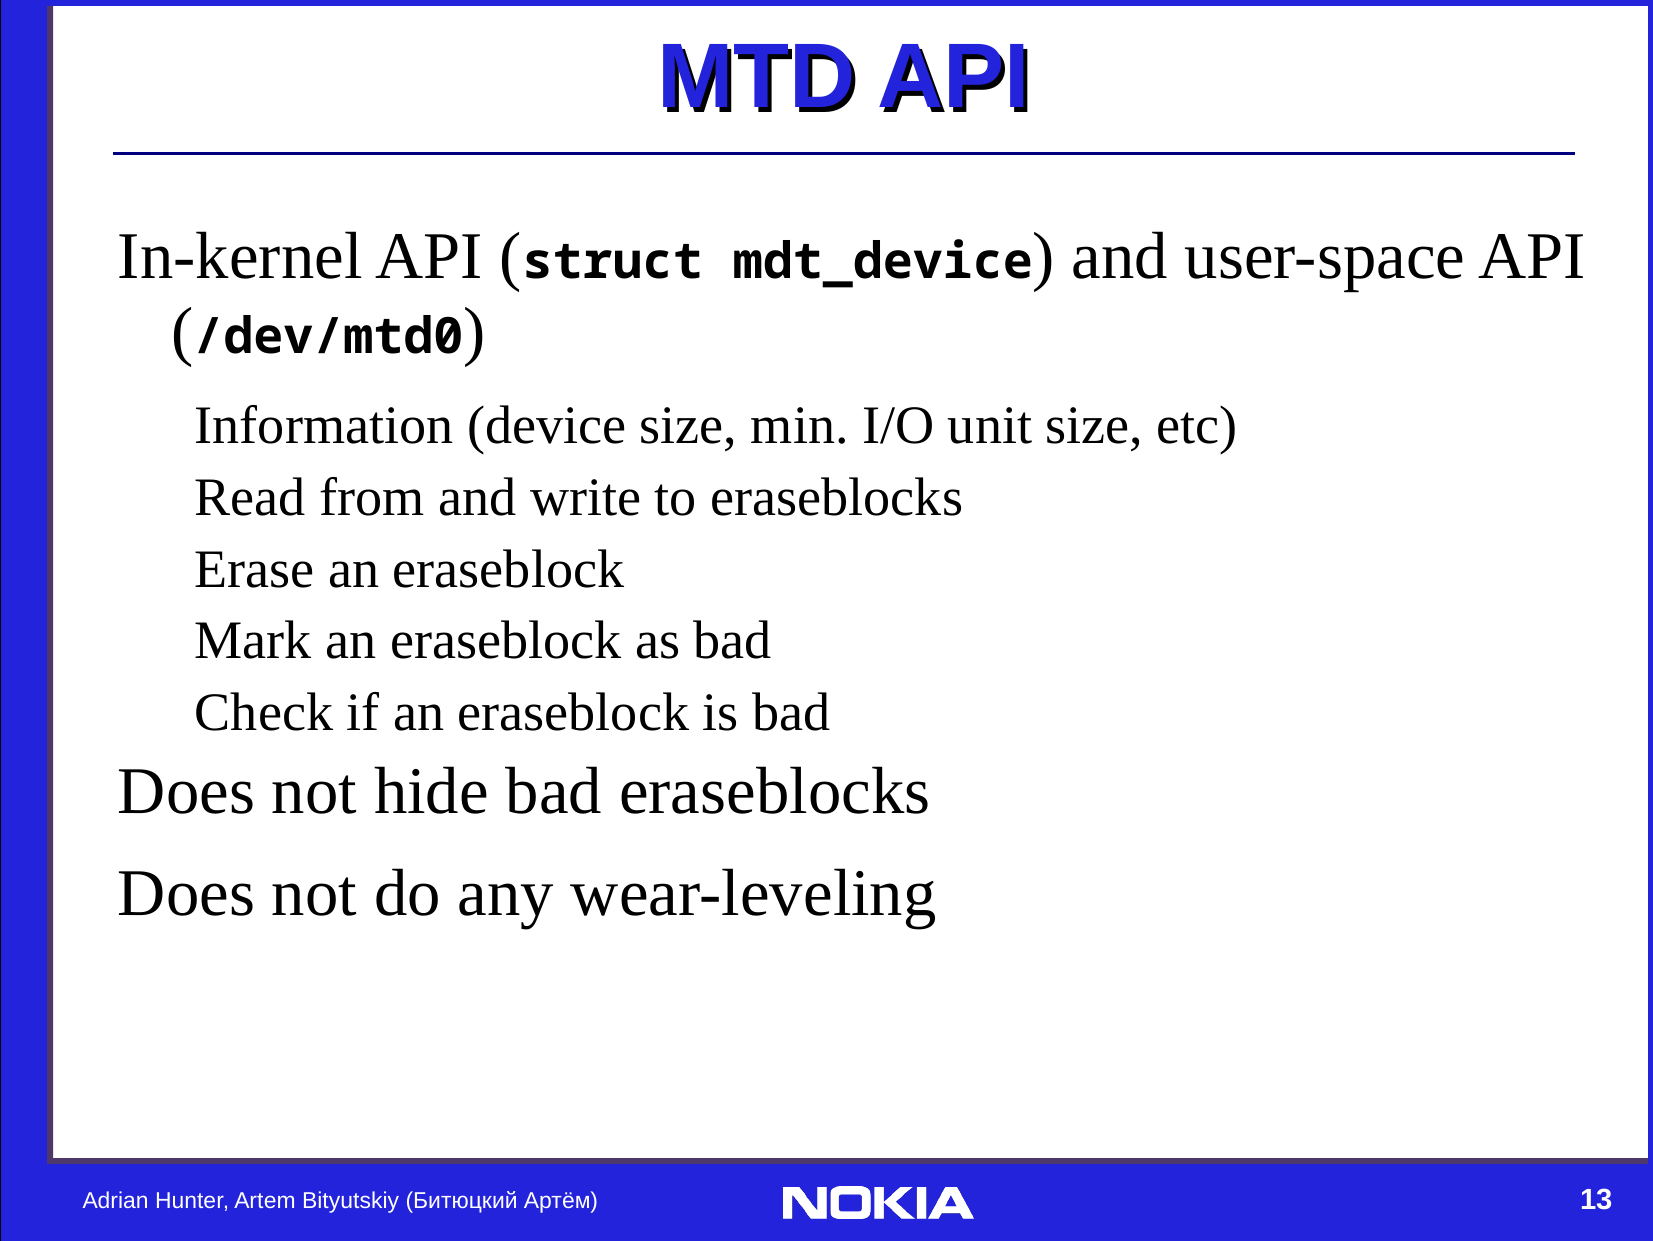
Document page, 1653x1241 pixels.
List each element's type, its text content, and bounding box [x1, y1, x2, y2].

title MTD API [100, 2, 1588, 151]
list In-kernel API (struct mdt_device) and user-space API (/dev/mtd0) Information (device size, min. I/O unit size, etc) Read from and write to eraseblocks Erase an eraseblock Mark an eraseblock as bad Check if an eraseblock is bad Does not hide bad eraseblocks Does not do any wear-leveling [100, 219, 1588, 1072]
picture [783, 1186, 974, 1219]
